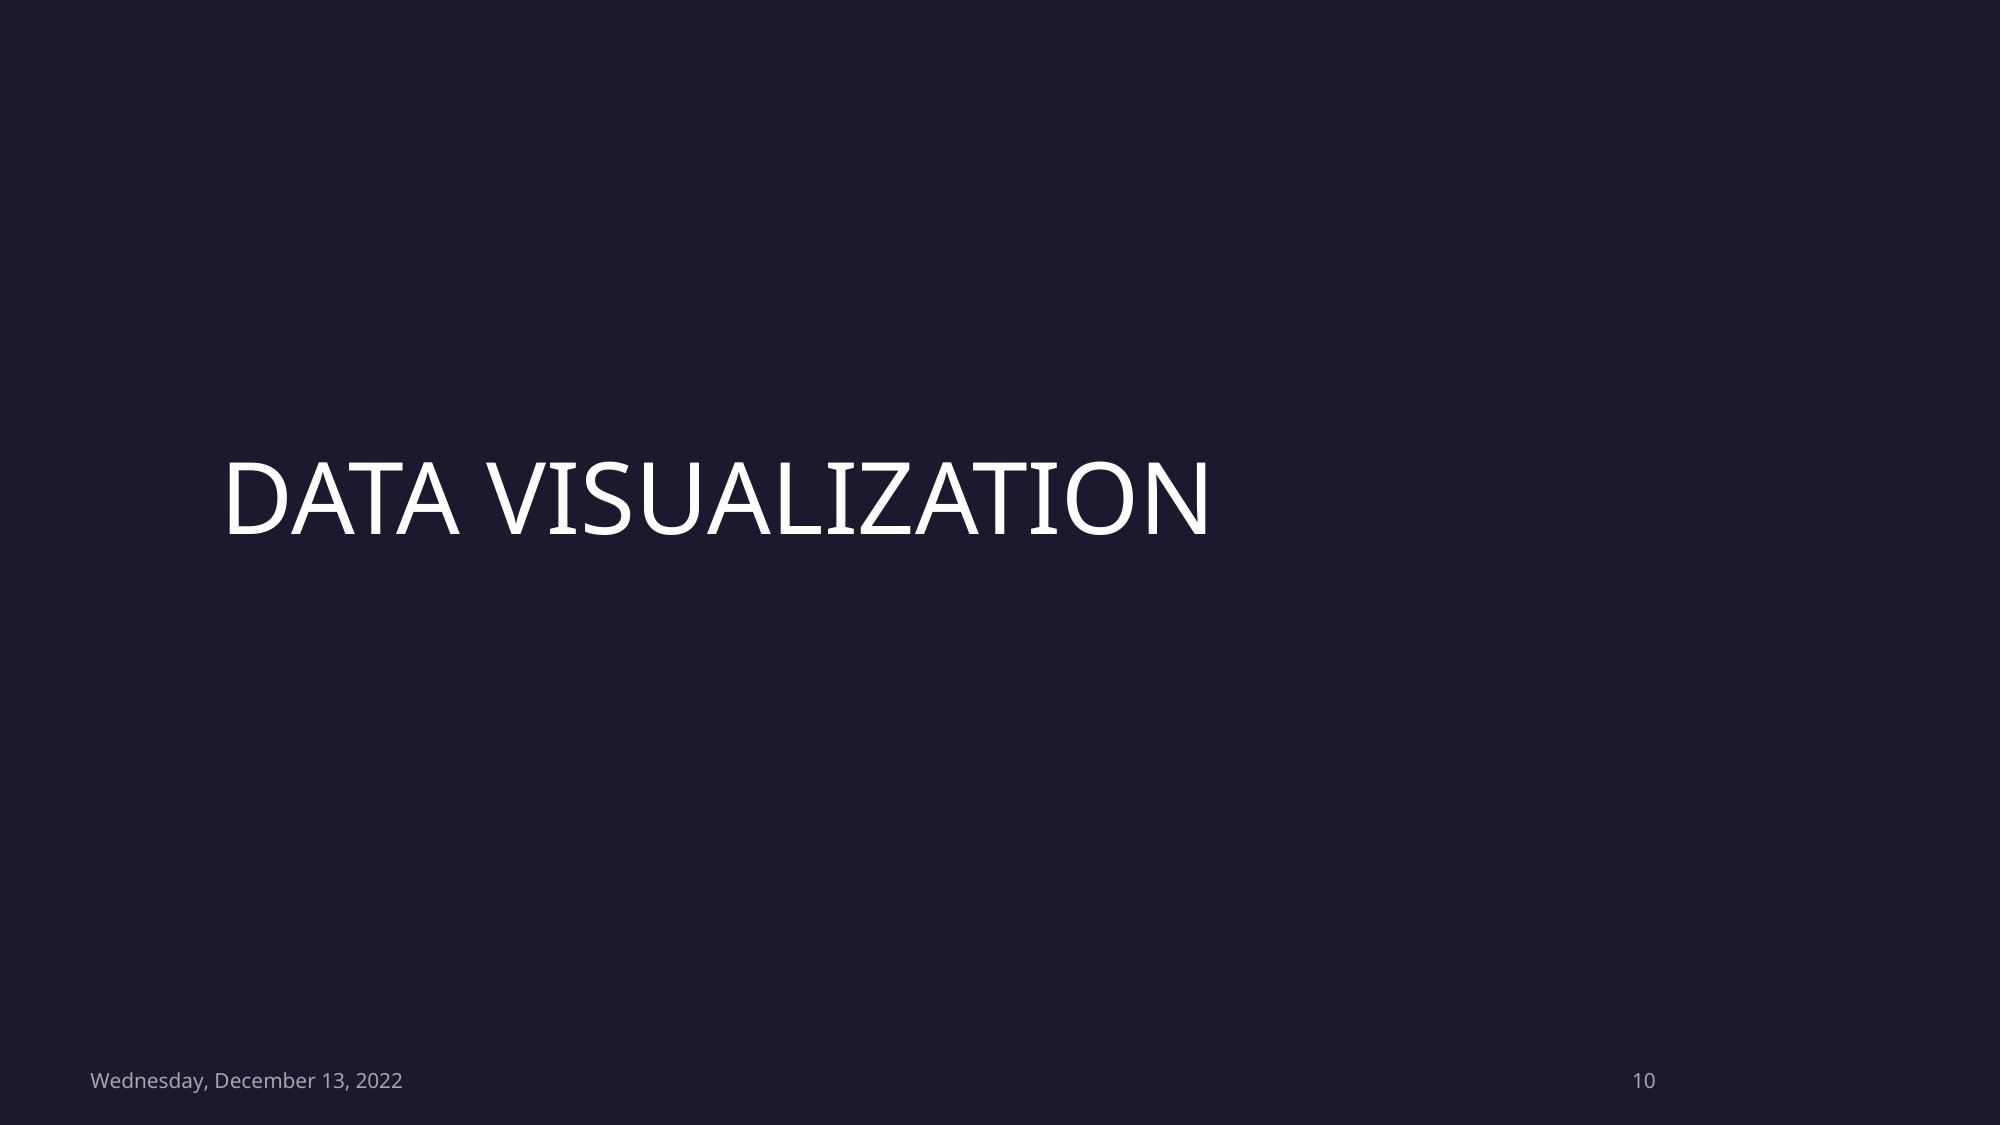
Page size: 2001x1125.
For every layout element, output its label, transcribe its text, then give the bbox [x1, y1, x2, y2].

text_box Wednesday, December 13, 2022 [90, 1067, 522, 1093]
text_box 10 [1632, 1067, 1910, 1093]
text_box DATA VISUALIZATION [205, 440, 1795, 685]
